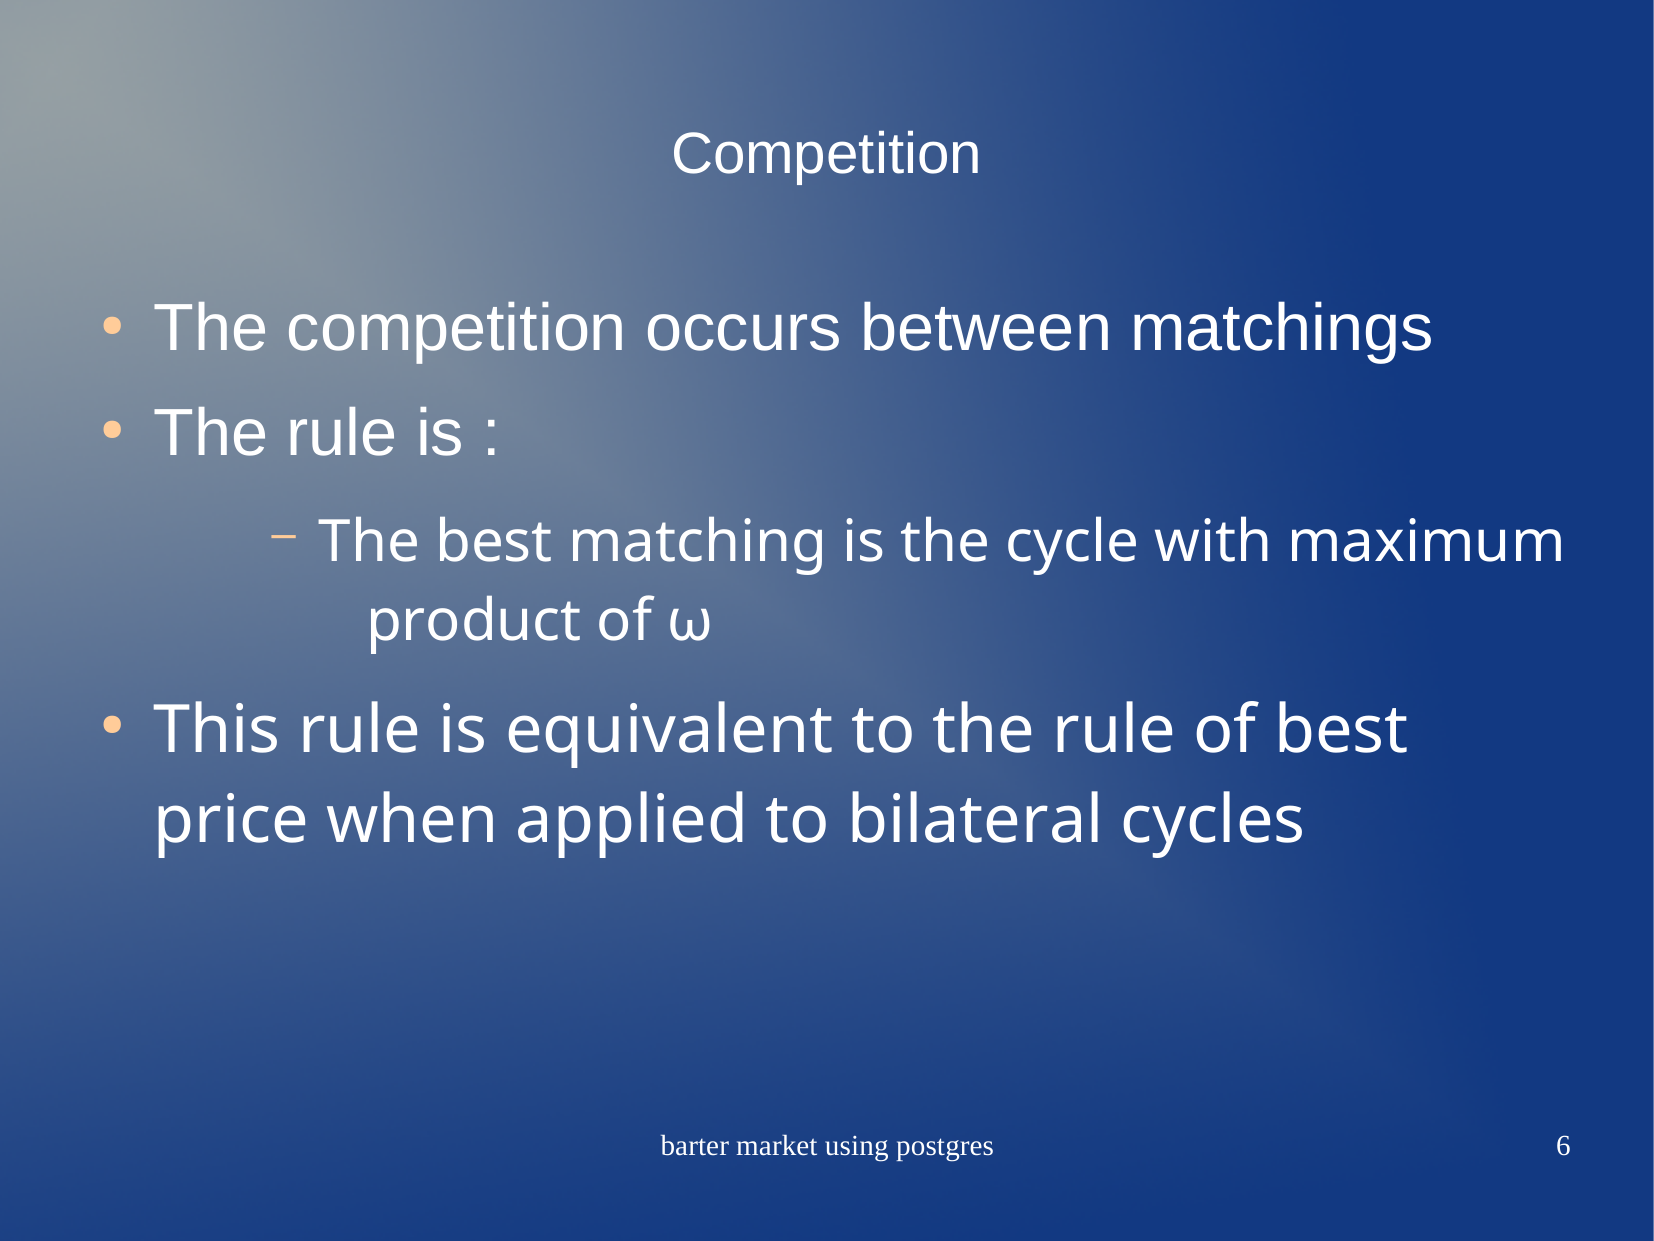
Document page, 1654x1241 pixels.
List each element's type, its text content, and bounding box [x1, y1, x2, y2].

picture [0, 0, 1654, 1241]
list The competition occurs between matchings The rule is : The best matching is the cycle with maximum product of ω This rule is equivalent to the rule of best price when applied to bilateral cycles [82, 290, 1571, 1052]
title Competition [82, 49, 1571, 257]
